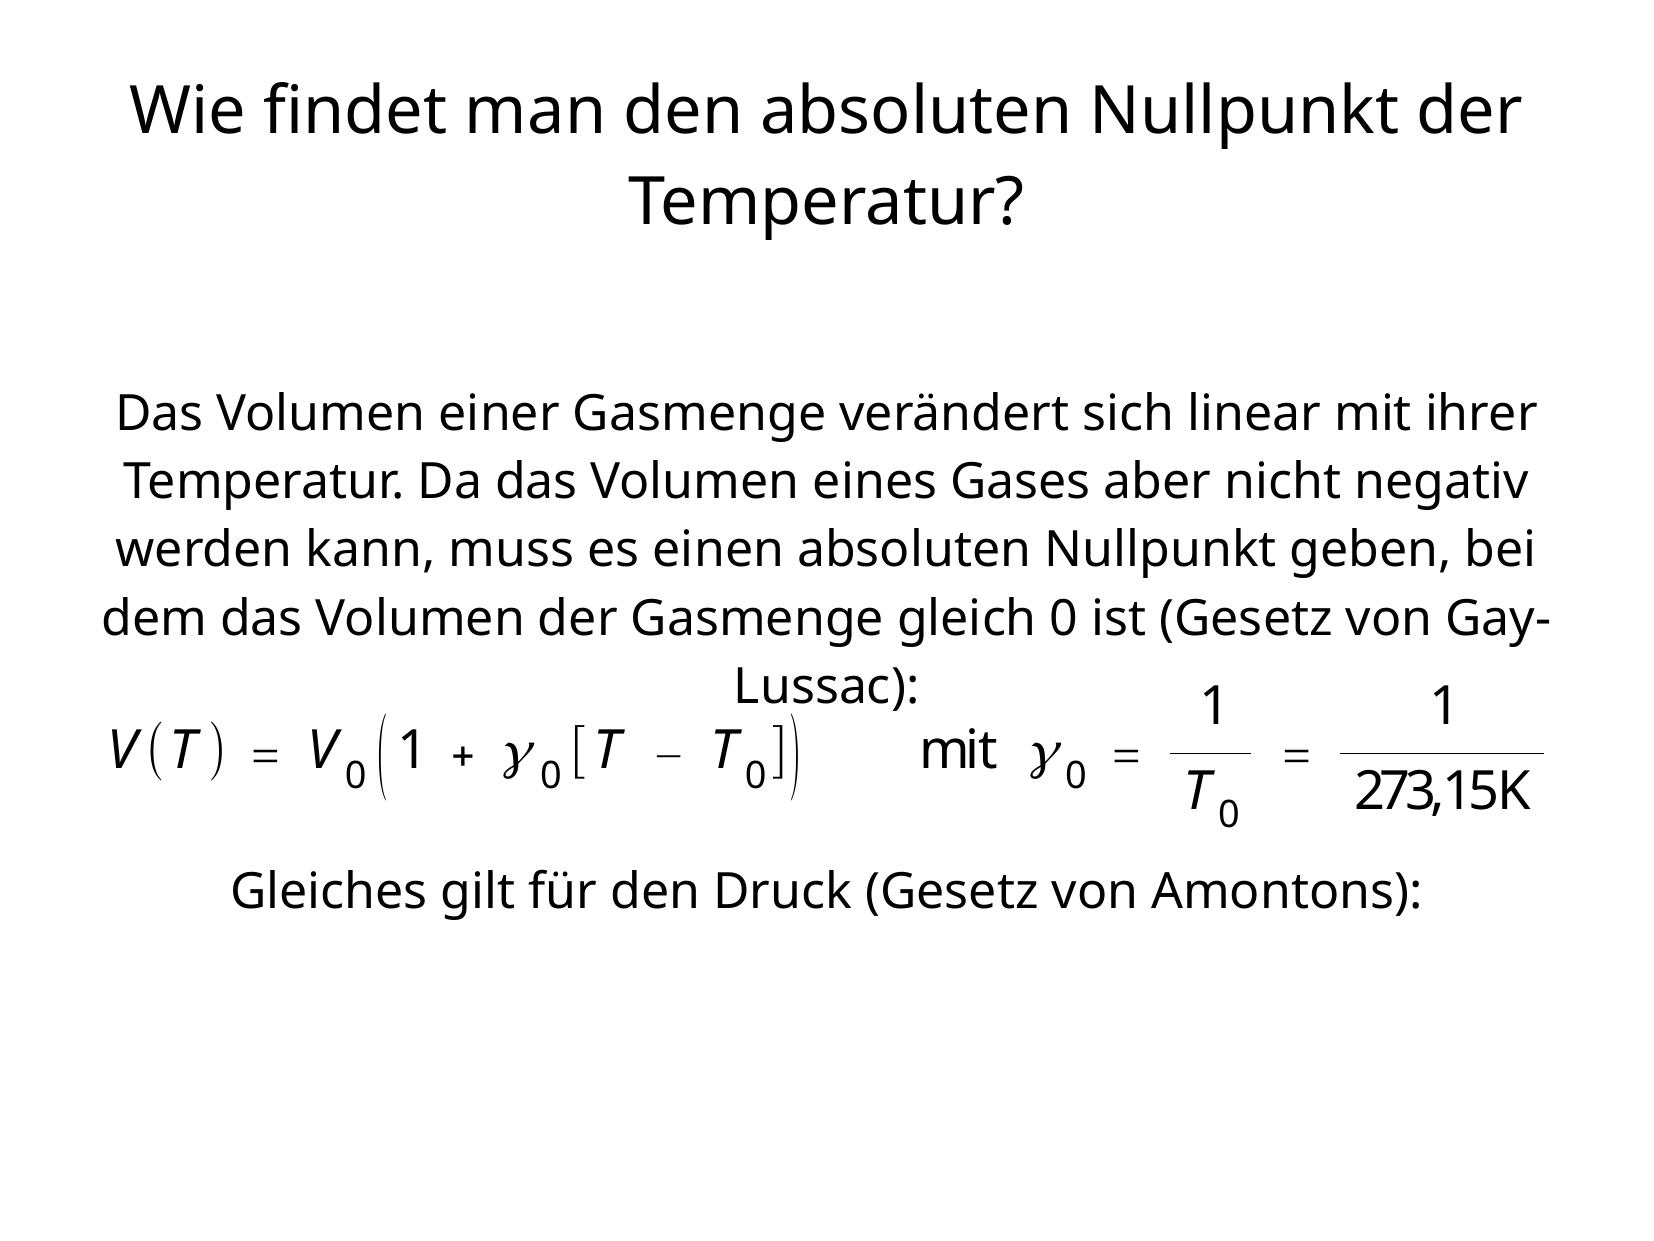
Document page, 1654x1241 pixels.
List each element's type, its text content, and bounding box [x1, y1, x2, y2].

chart [100, 673, 1553, 839]
title Wie findet man den absoluten Nullpunkt der Temperatur? [82, 49, 1571, 257]
subtitle Das Volumen einer Gasmenge verändert sich linear mit ihrer Temperatur. Da das Volumen eines Gases aber nicht negativ werden kann, muss es einen absoluten Nullpunkt geben, bei dem das Volumen der Gasmenge gleich 0 ist (Gesetz von Gay-Lussac): Gleiches gilt für den Druck (Gesetz von Amontons): [82, 290, 1571, 1010]
